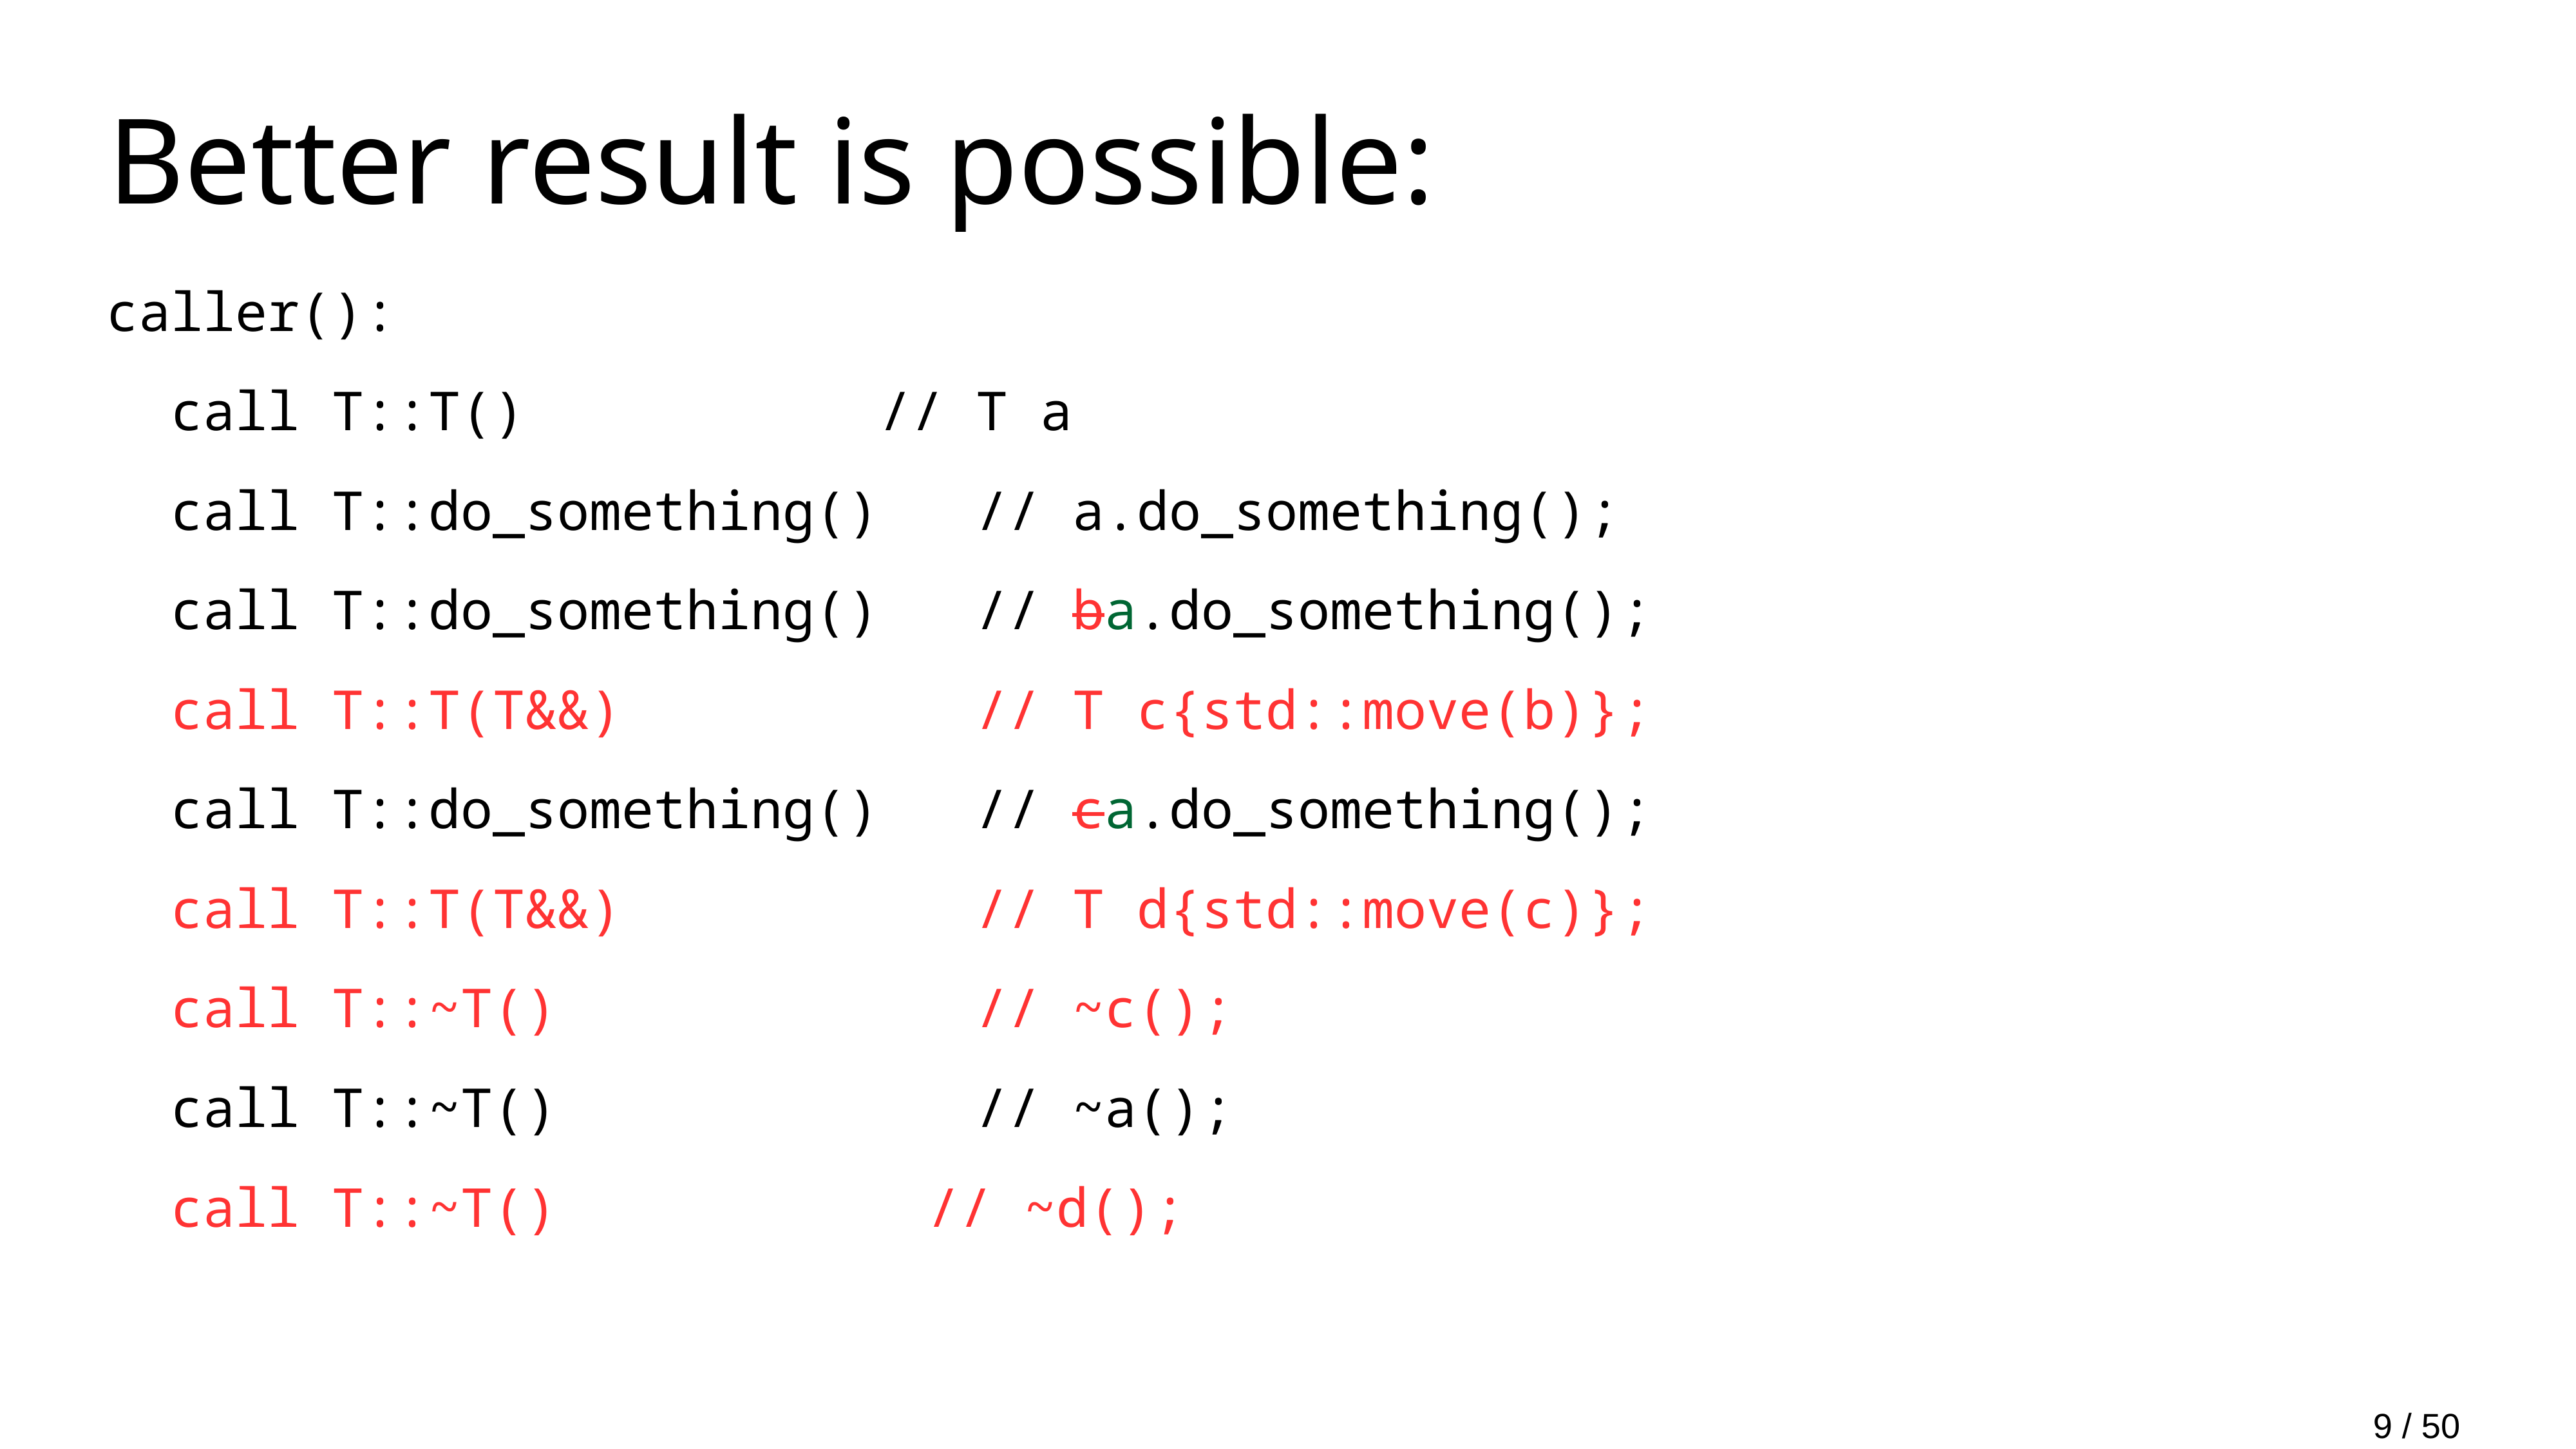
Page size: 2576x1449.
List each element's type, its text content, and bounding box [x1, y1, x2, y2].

title Better result is possible: [108, 80, 2468, 211]
list caller(): call T::T() // T a call T::do_something() // a.do_something(); call T::do_something() // ba.do_something(); call T::T(T&&) // T c{std::move(b)}; call T::do_something() // ca.do_something(); call T::T(T&&) // T d{std::move(c)}; call T::~T() // ~c(); call T::~T() // ~a(); call T::~T() // ~d(); [0, 211, 2576, 1366]
text_box <number> / 50 [2363, 1402, 2576, 1449]
